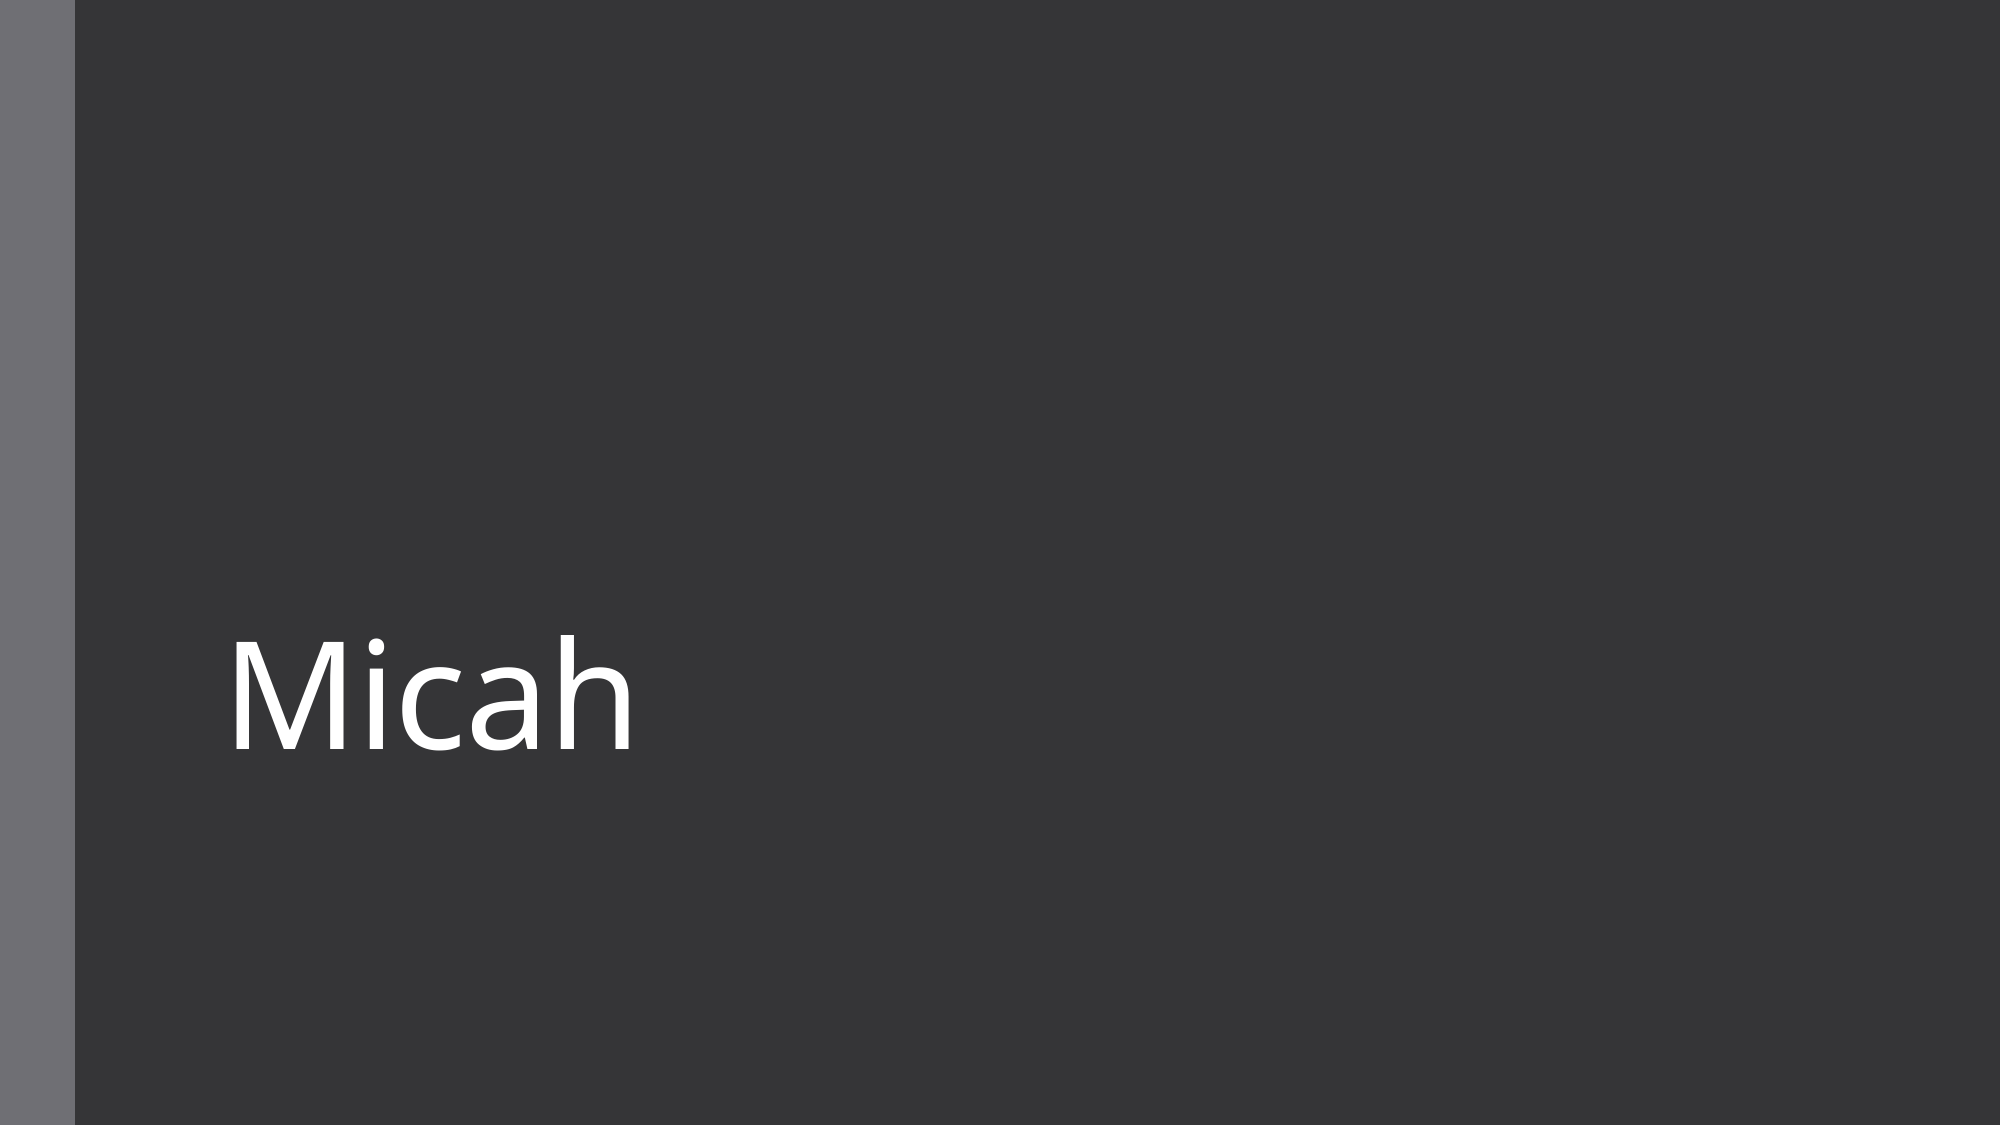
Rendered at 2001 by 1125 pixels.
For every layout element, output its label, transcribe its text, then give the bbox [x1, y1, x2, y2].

title Micah [206, 124, 1752, 788]
